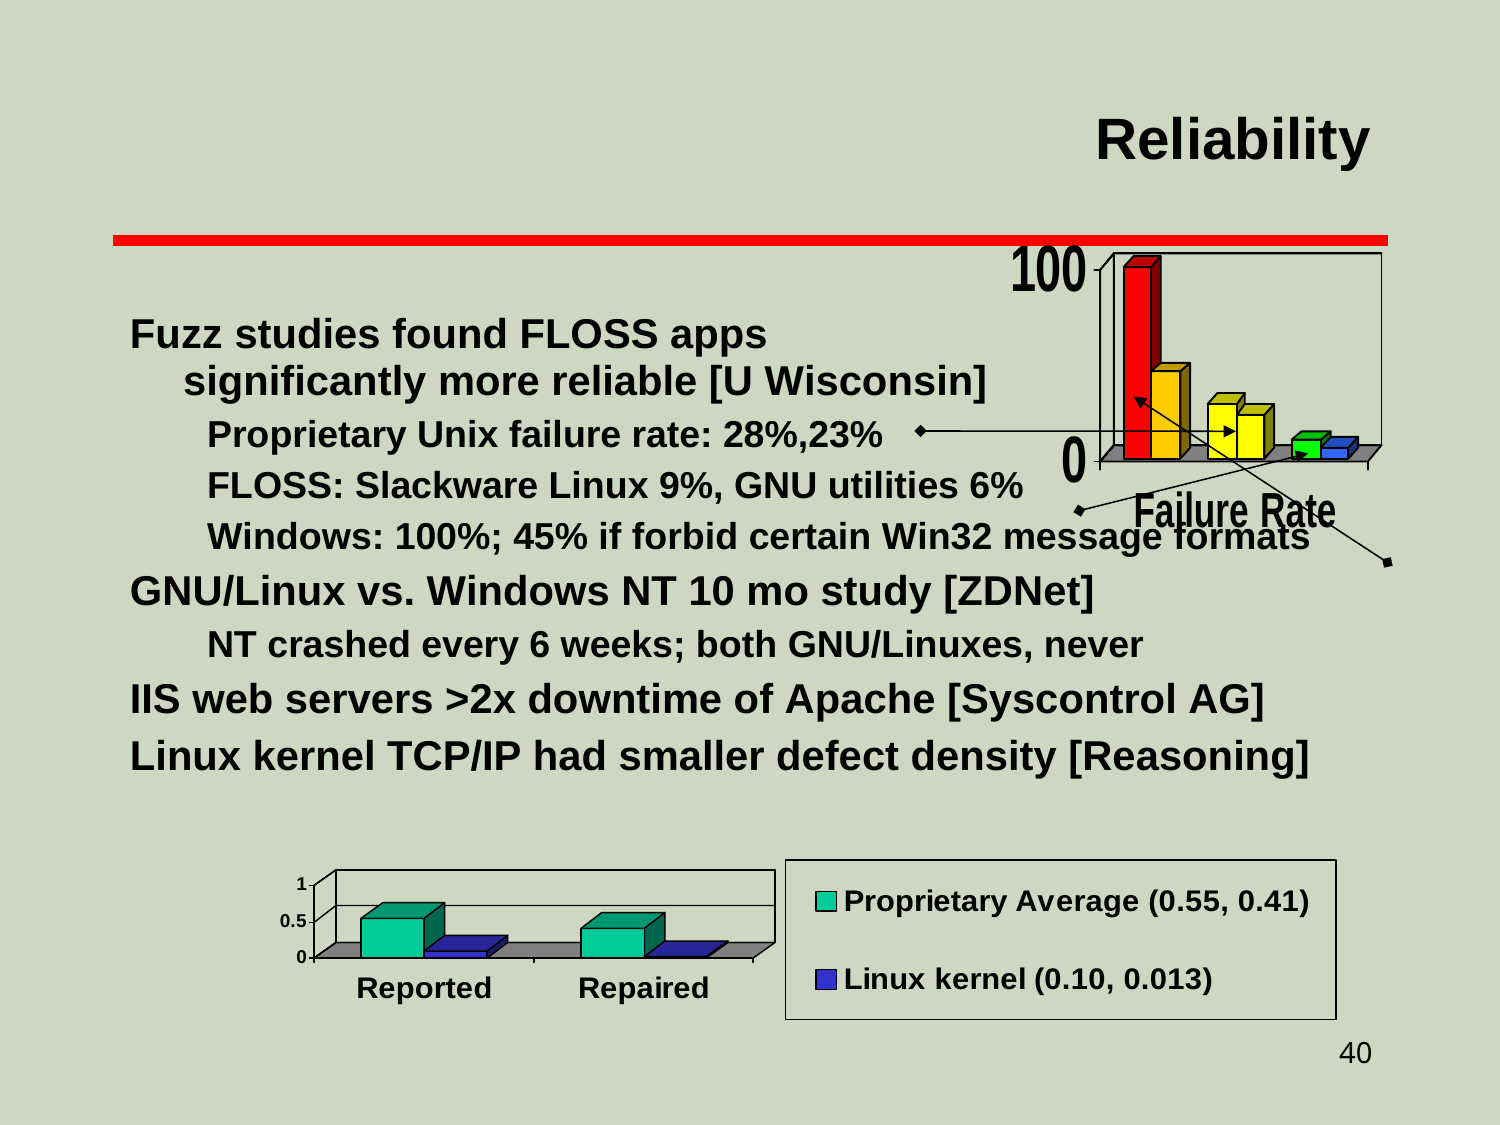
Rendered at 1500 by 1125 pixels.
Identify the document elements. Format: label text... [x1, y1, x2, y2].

title Reliability [90, 64, 1372, 215]
chart [920, 168, 1466, 602]
chart [55, 847, 1372, 1038]
list Fuzz studies found FLOSS apps significantly more reliable [U Wisconsin] Proprietary Unix failure rate: 28%,23% FLOSS: Slackware Linux 9%, GNU utilities 6% Windows: 100%; 45% if forbid certain Win32 message formats GNU/Linux vs. Windows NT 10 mo study [ZDNet] NT crashed every 6 weeks; both GNU/Linuxes, never IIS web servers >2x downtime of Apache [Syscontrol AG] Linux kernel TCP/IP had smaller defect density [Reasoning] [112, 310, 1388, 938]
